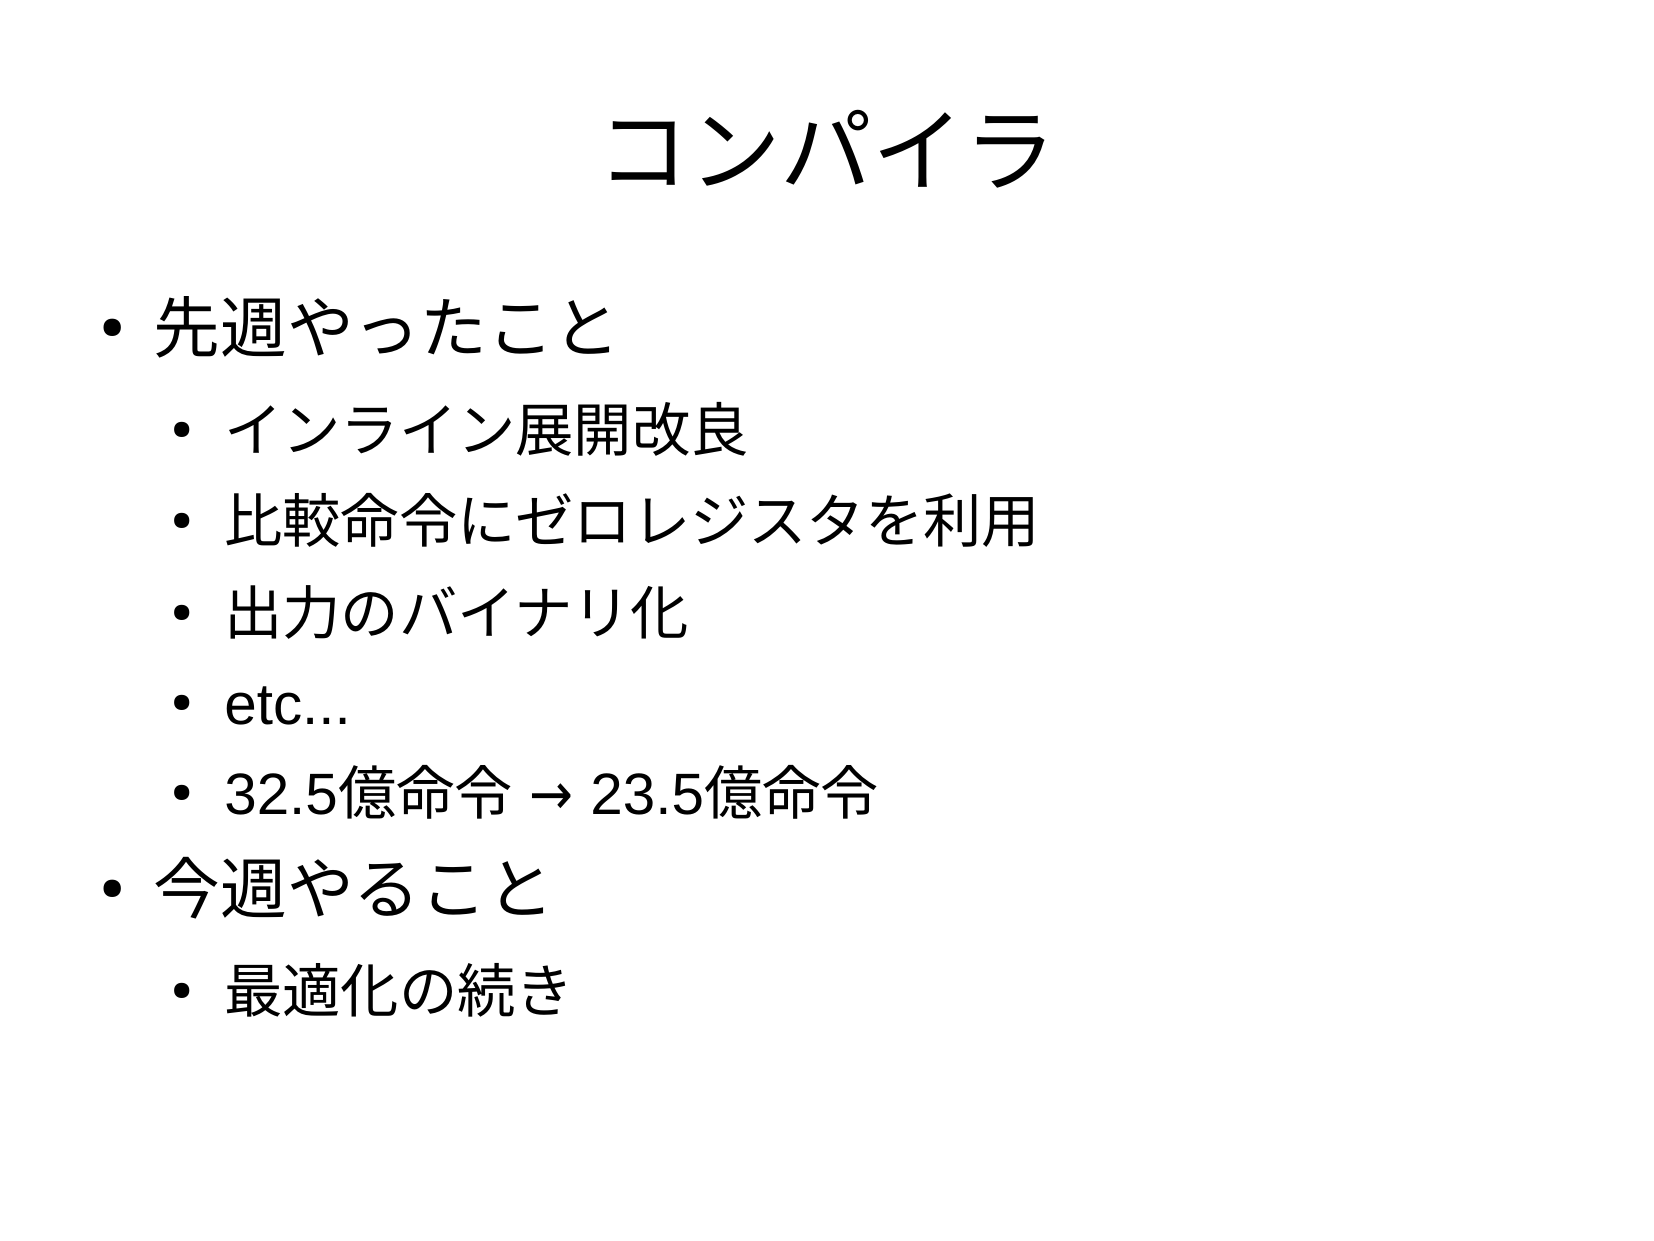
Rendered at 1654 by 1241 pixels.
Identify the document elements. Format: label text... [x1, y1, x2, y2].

list 先週やったこと インライン展開改良 比較命令にゼロレジスタを利用 出力のバイナリ化 etc... 32.5億命令 → 23.5億命令 今週やること 最適化の続き [82, 290, 1571, 1109]
title コンパイラ [82, 49, 1571, 257]
